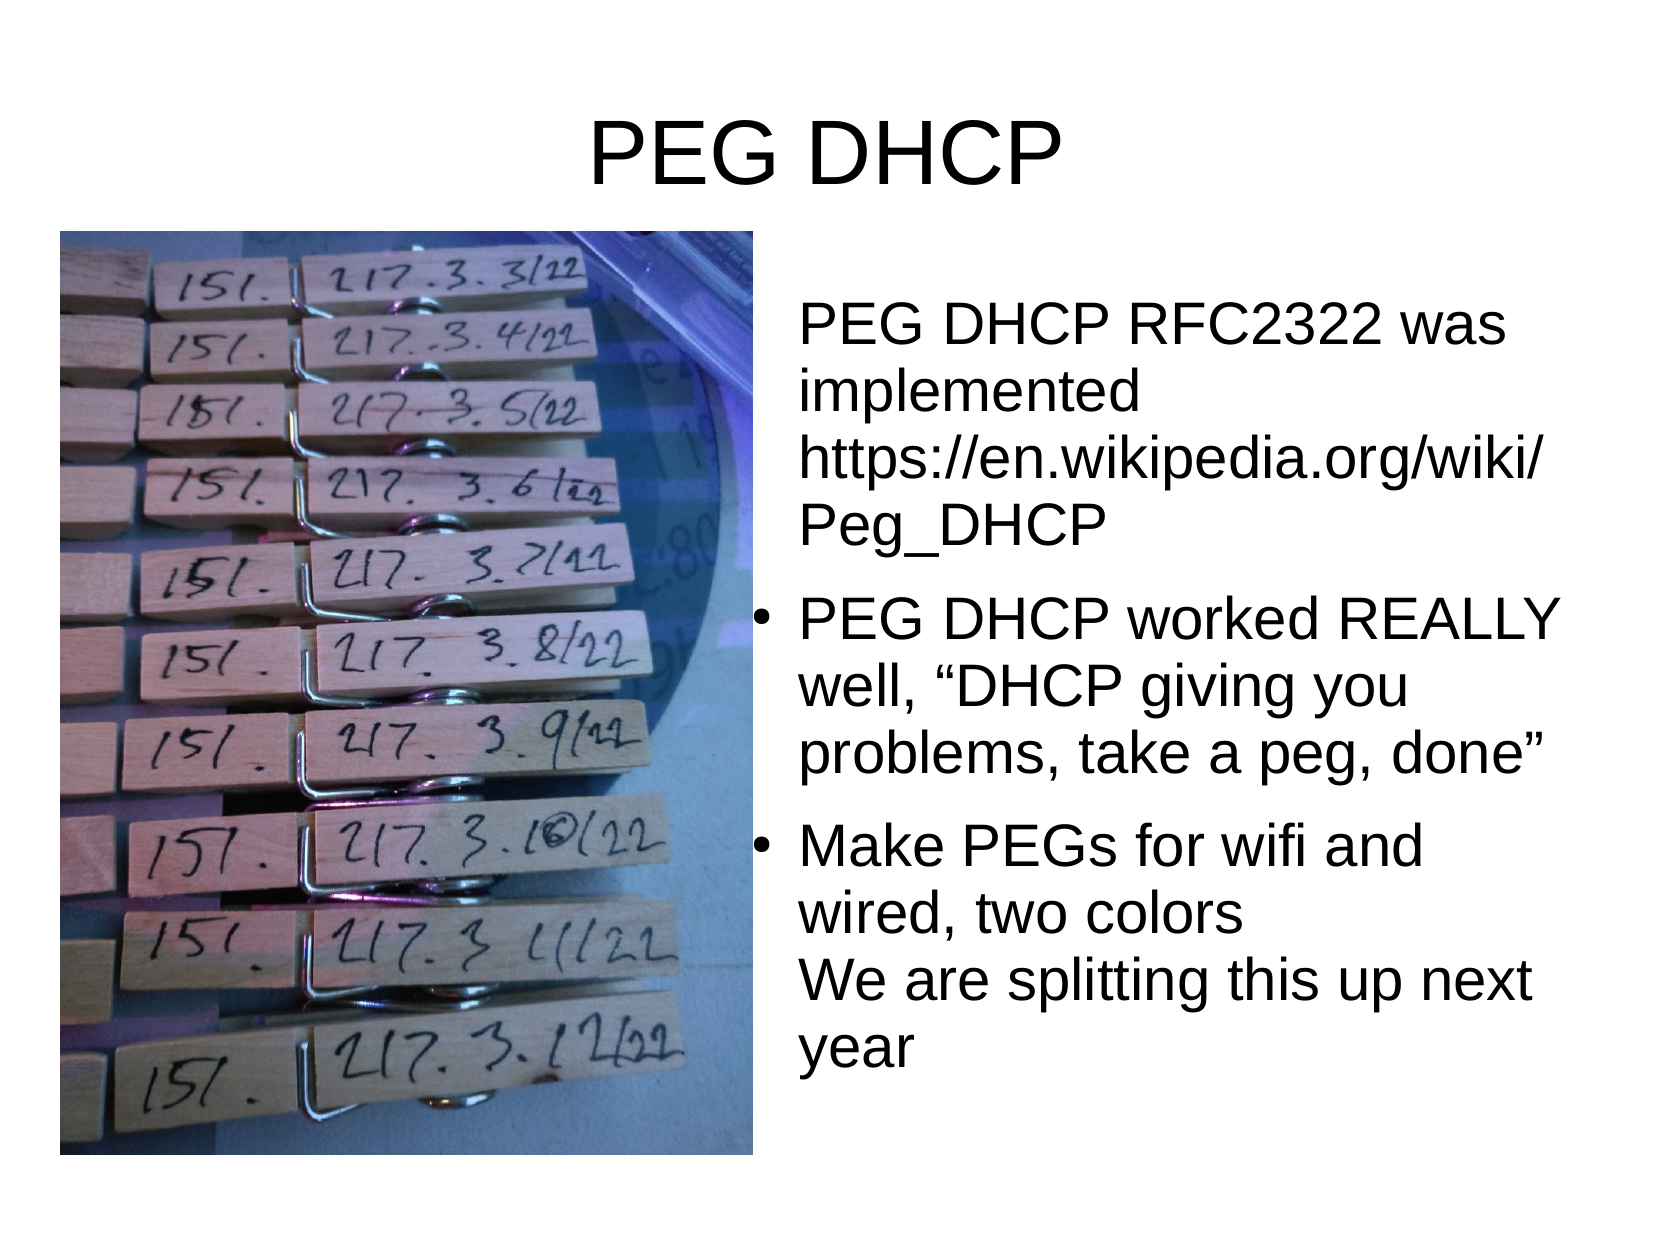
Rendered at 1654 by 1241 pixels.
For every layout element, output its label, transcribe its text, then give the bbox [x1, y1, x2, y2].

title PEG DHCP [82, 49, 1571, 257]
picture [60, 231, 753, 1156]
list PEG DHCP RFC2322 was implemented https://en.wikipedia.org/wiki/Peg_DHCP PEG DHCP worked REALLY well, “DHCP giving you problems, take a peg, done” Make PEGs for wifi and wired, two colors We are splitting this up next year [753, 290, 1571, 1141]
